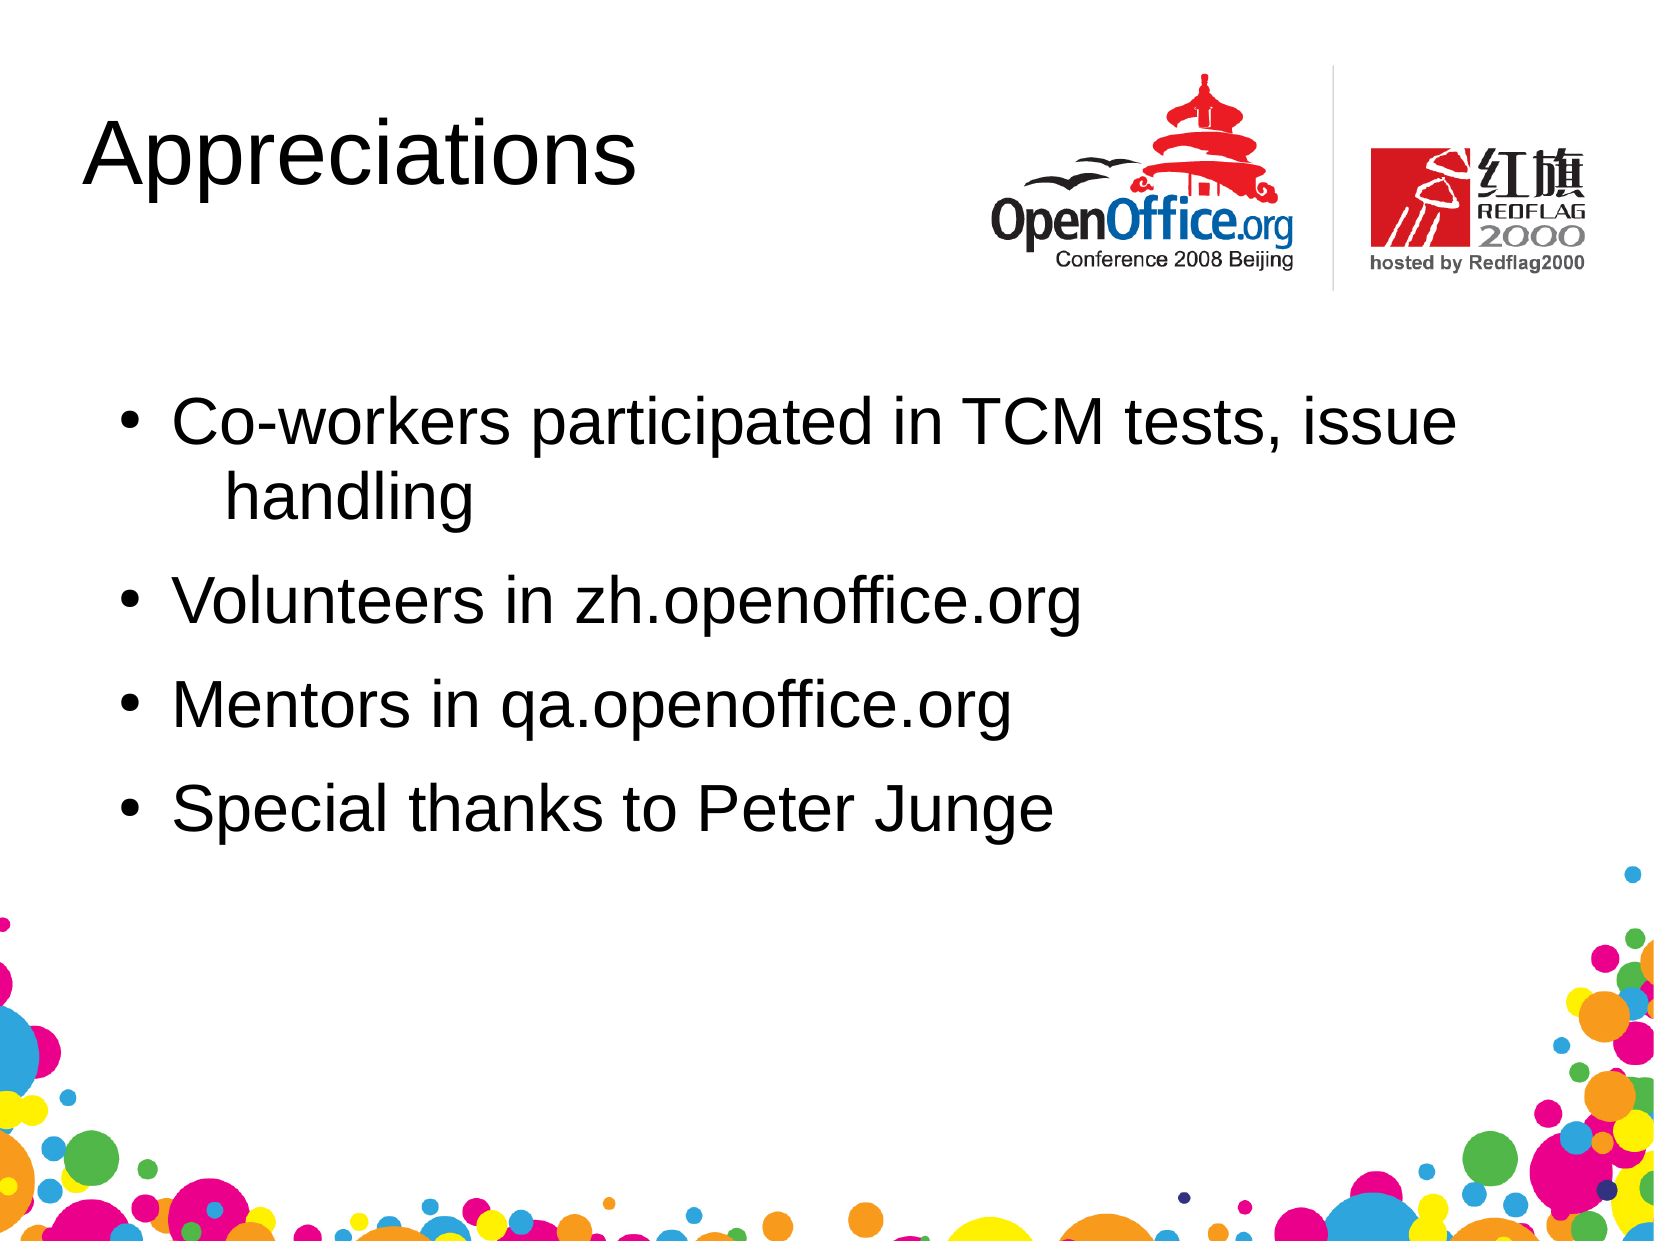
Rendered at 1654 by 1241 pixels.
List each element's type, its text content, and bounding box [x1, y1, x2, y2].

picture [0, 0, 1654, 1241]
list Co-workers participated in TCM tests, issue handling Volunteers in zh.openoffice.org Mentors in qa.openoffice.org Special thanks to Peter Junge [82, 383, 1571, 1094]
title Appreciations [82, 49, 1571, 257]
